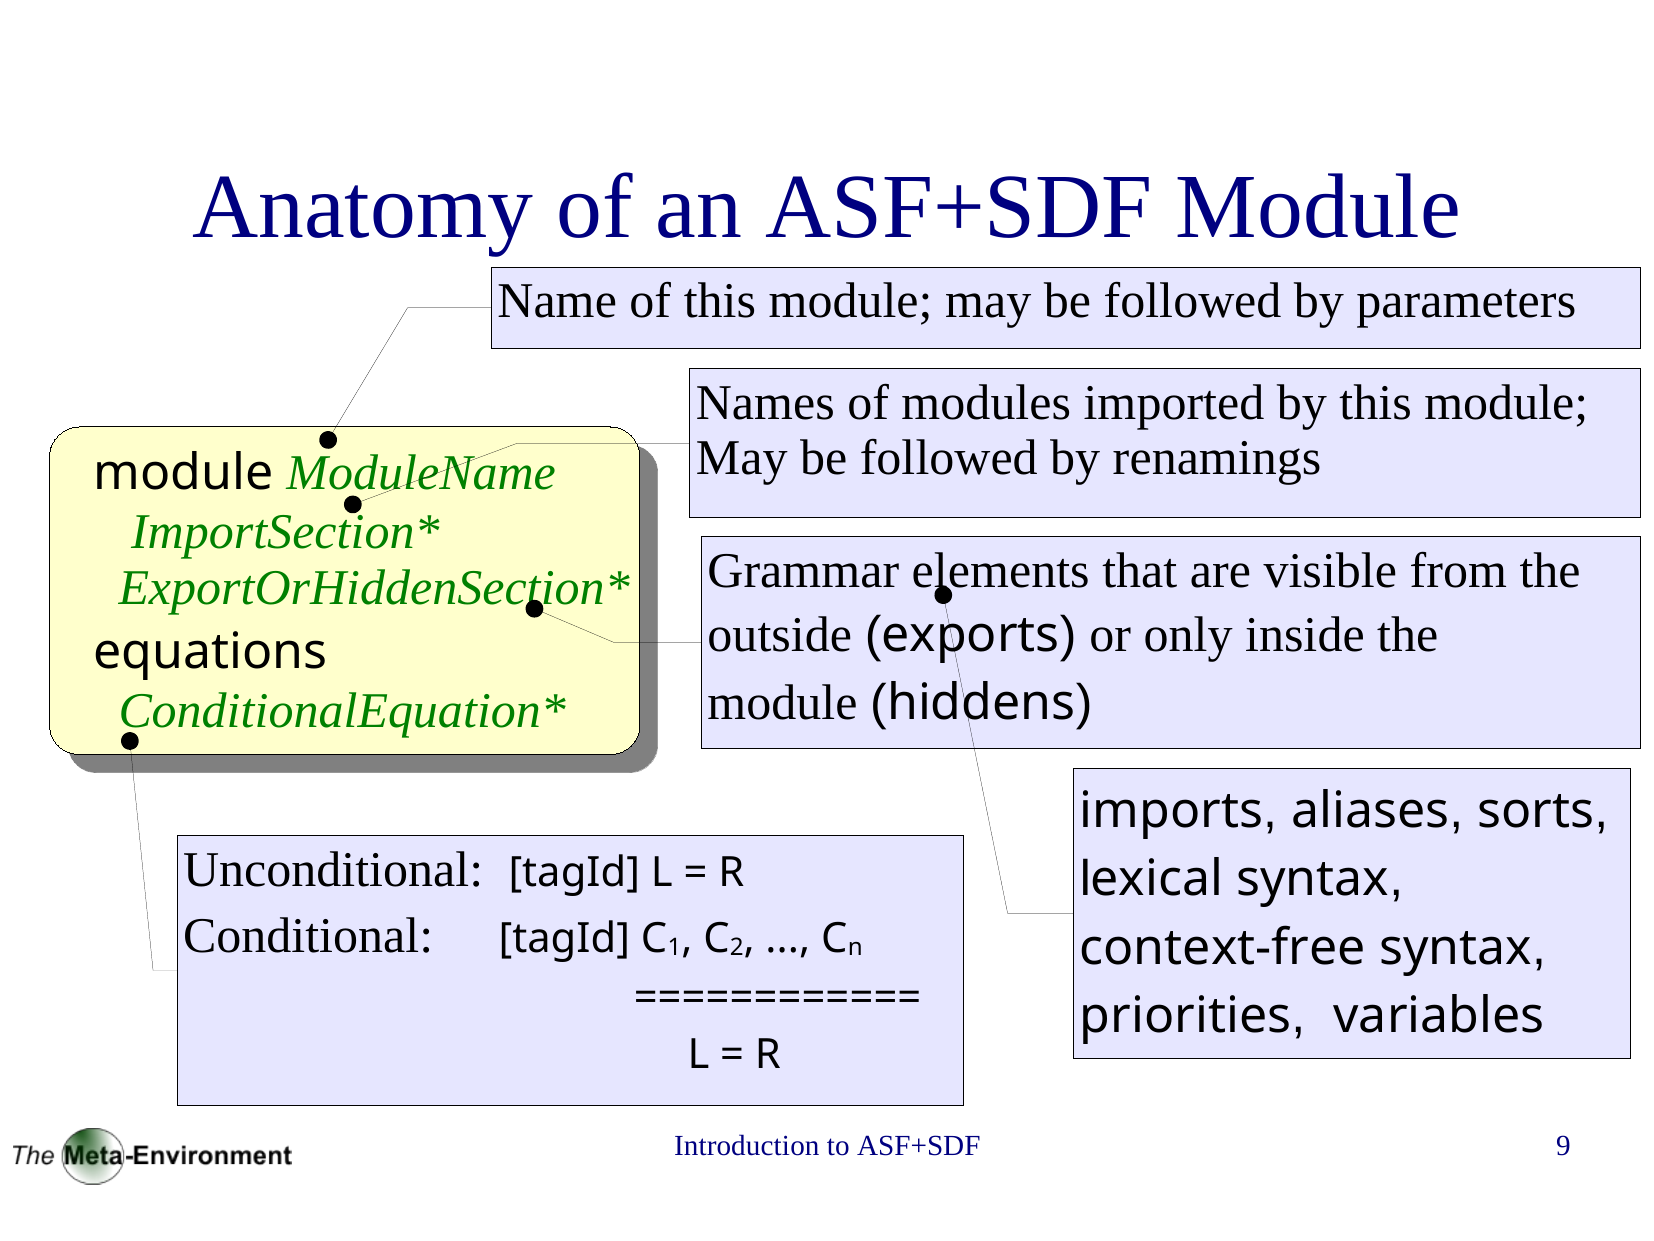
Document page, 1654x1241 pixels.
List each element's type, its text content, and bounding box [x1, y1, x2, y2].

picture [13, 1128, 292, 1185]
text_box [49, 426, 626, 755]
text_box imports, aliases, sorts, lexical syntax, context-free syntax, priorities, variables [1073, 768, 1631, 1059]
title Anatomy of an ASF+SDF Module [121, 102, 1534, 311]
text_box Grammar elements that are visible from the outside (exports) or only inside the module (hiddens) [701, 536, 1641, 749]
text_box Names of modules imported by this module; May be followed by renamings [689, 368, 1641, 518]
text_box Name of this module; may be followed by parameters [491, 267, 1641, 349]
text_box module ModuleName ImportSection* ExportOrHiddenSection* equations ConditionalEquation* [78, 428, 774, 750]
text_box Unconditional: [tagId] L = R Conditional: [tagId] C1, C2, ..., Cn ============ L = R [177, 835, 964, 1106]
